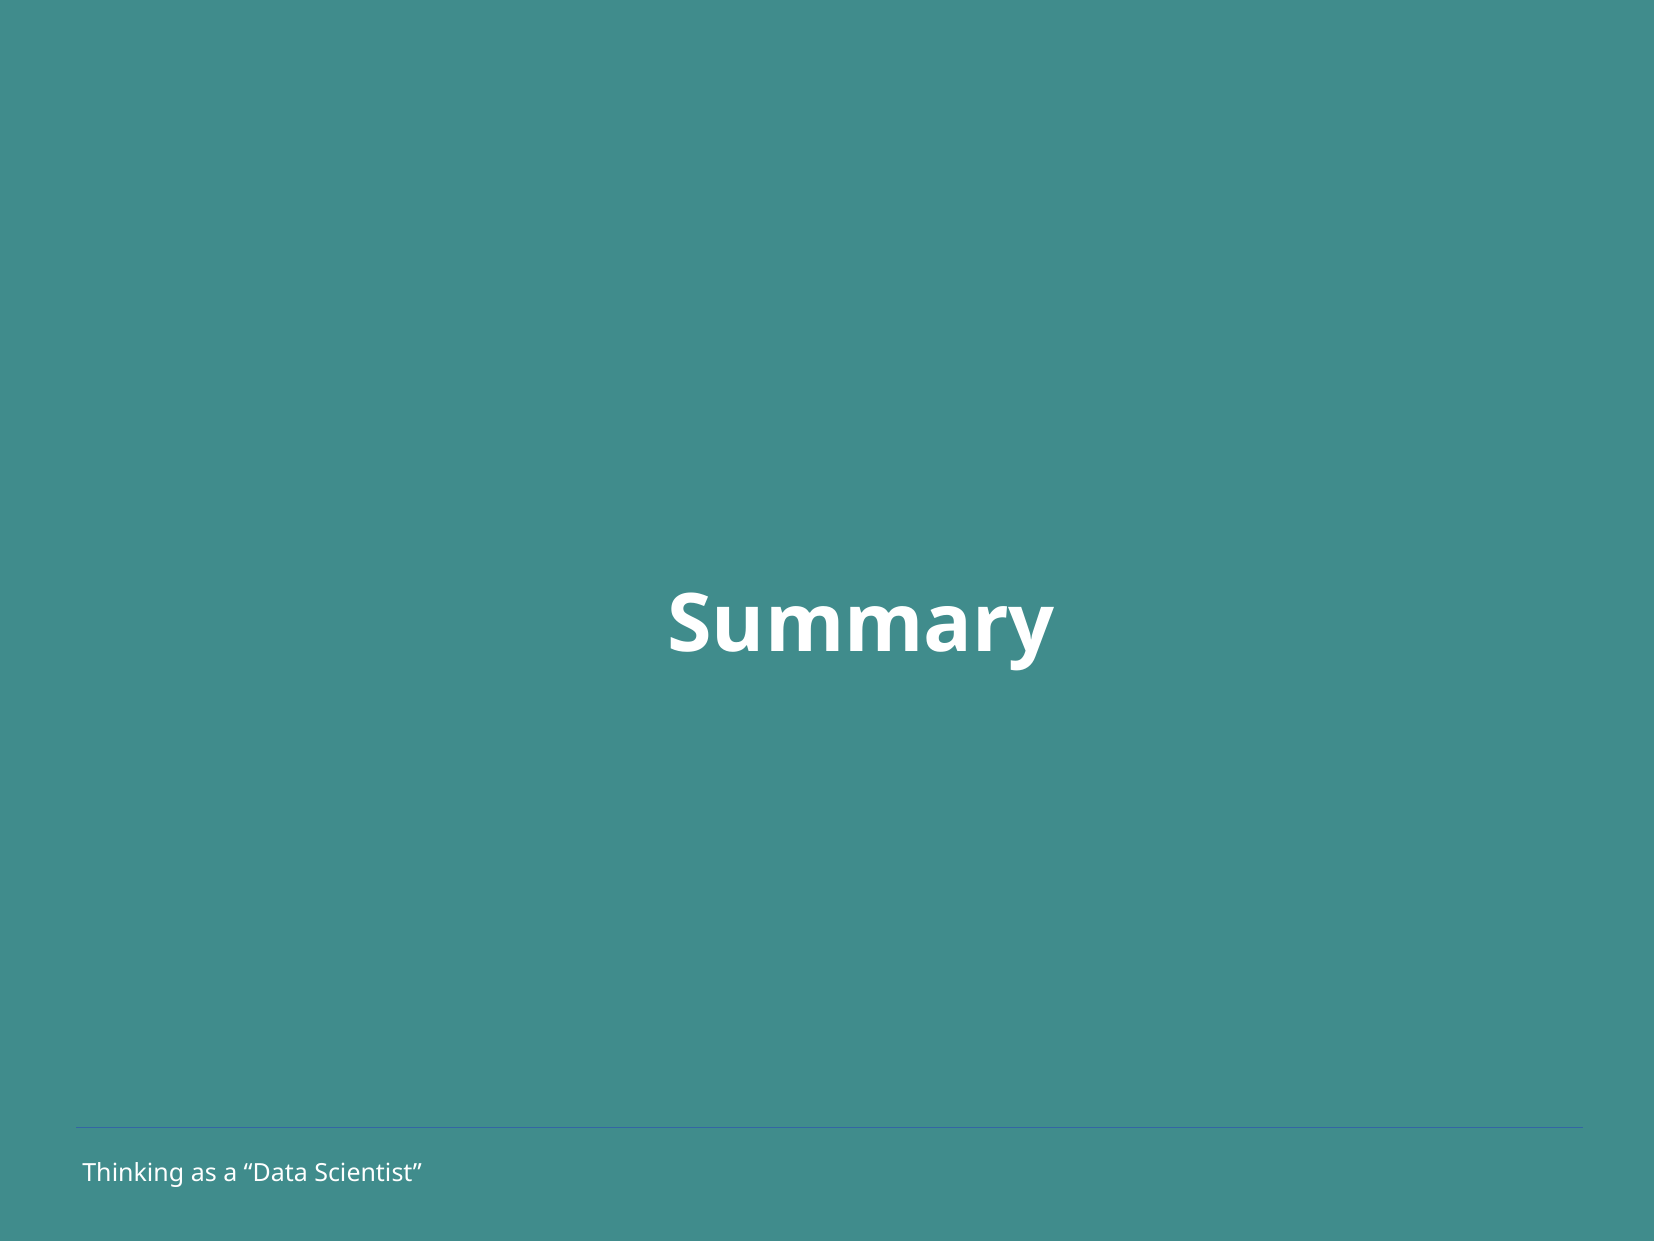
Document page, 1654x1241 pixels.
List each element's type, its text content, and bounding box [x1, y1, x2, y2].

text_box Thinking as a “Data Scientist” [67, 1146, 588, 1223]
list Summary [82, 564, 1571, 676]
